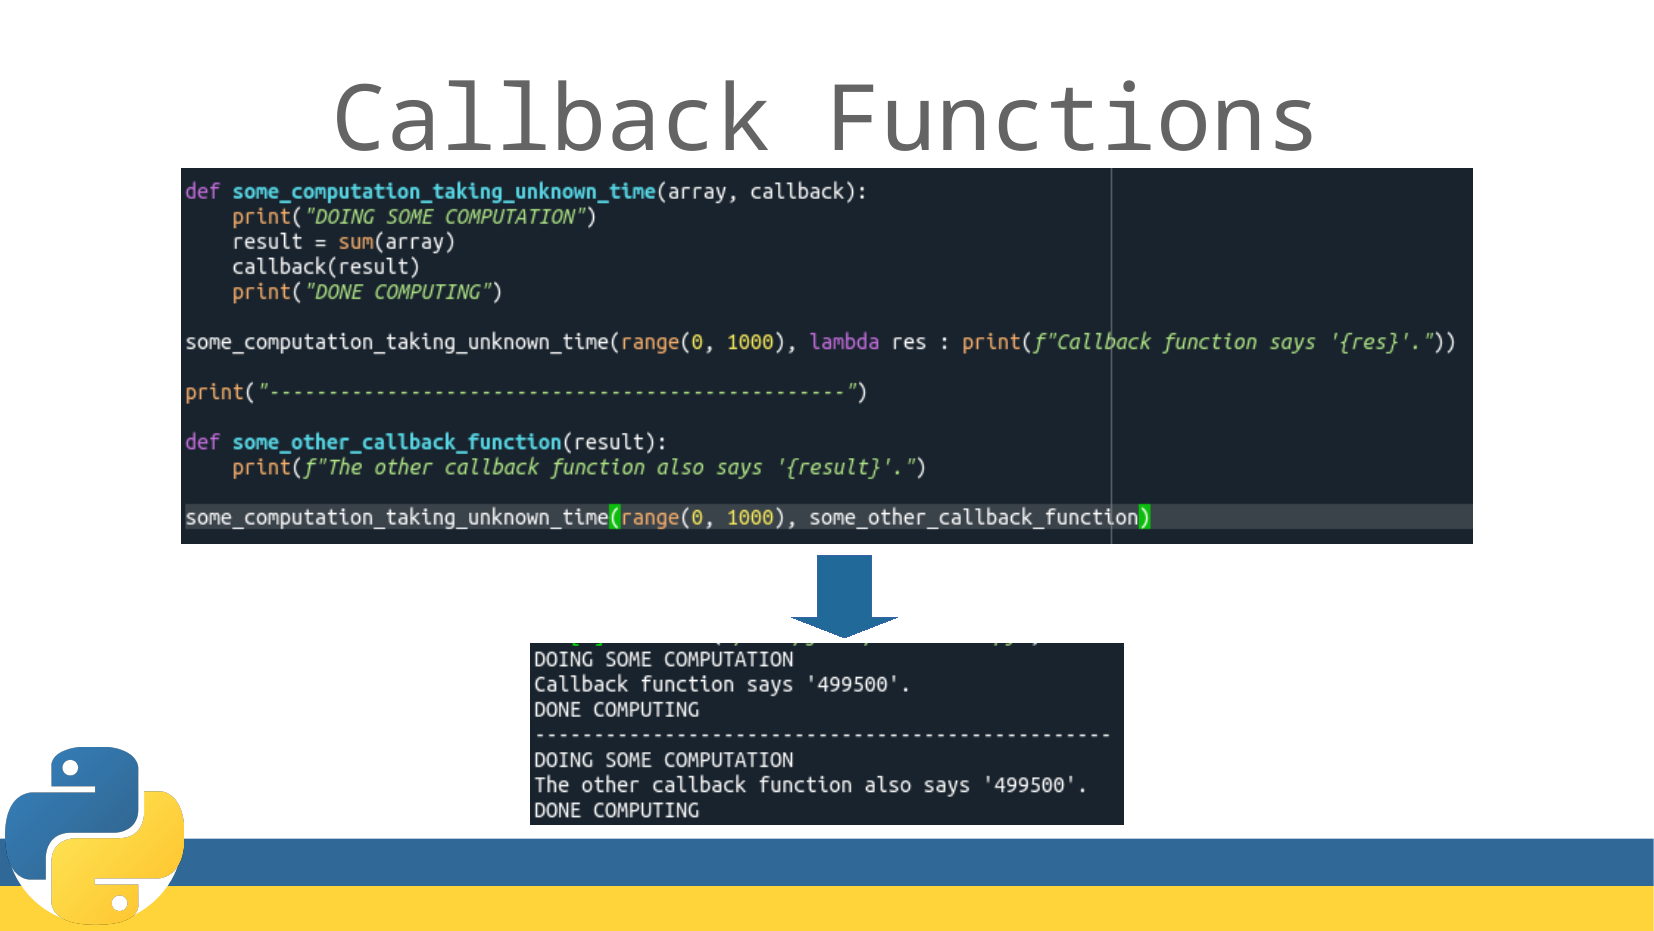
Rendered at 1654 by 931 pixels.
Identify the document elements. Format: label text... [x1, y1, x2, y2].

picture [5, 747, 184, 925]
title Callback Functions [82, 37, 1571, 193]
picture [181, 168, 1473, 544]
picture [530, 643, 1124, 825]
text_box [791, 555, 898, 638]
